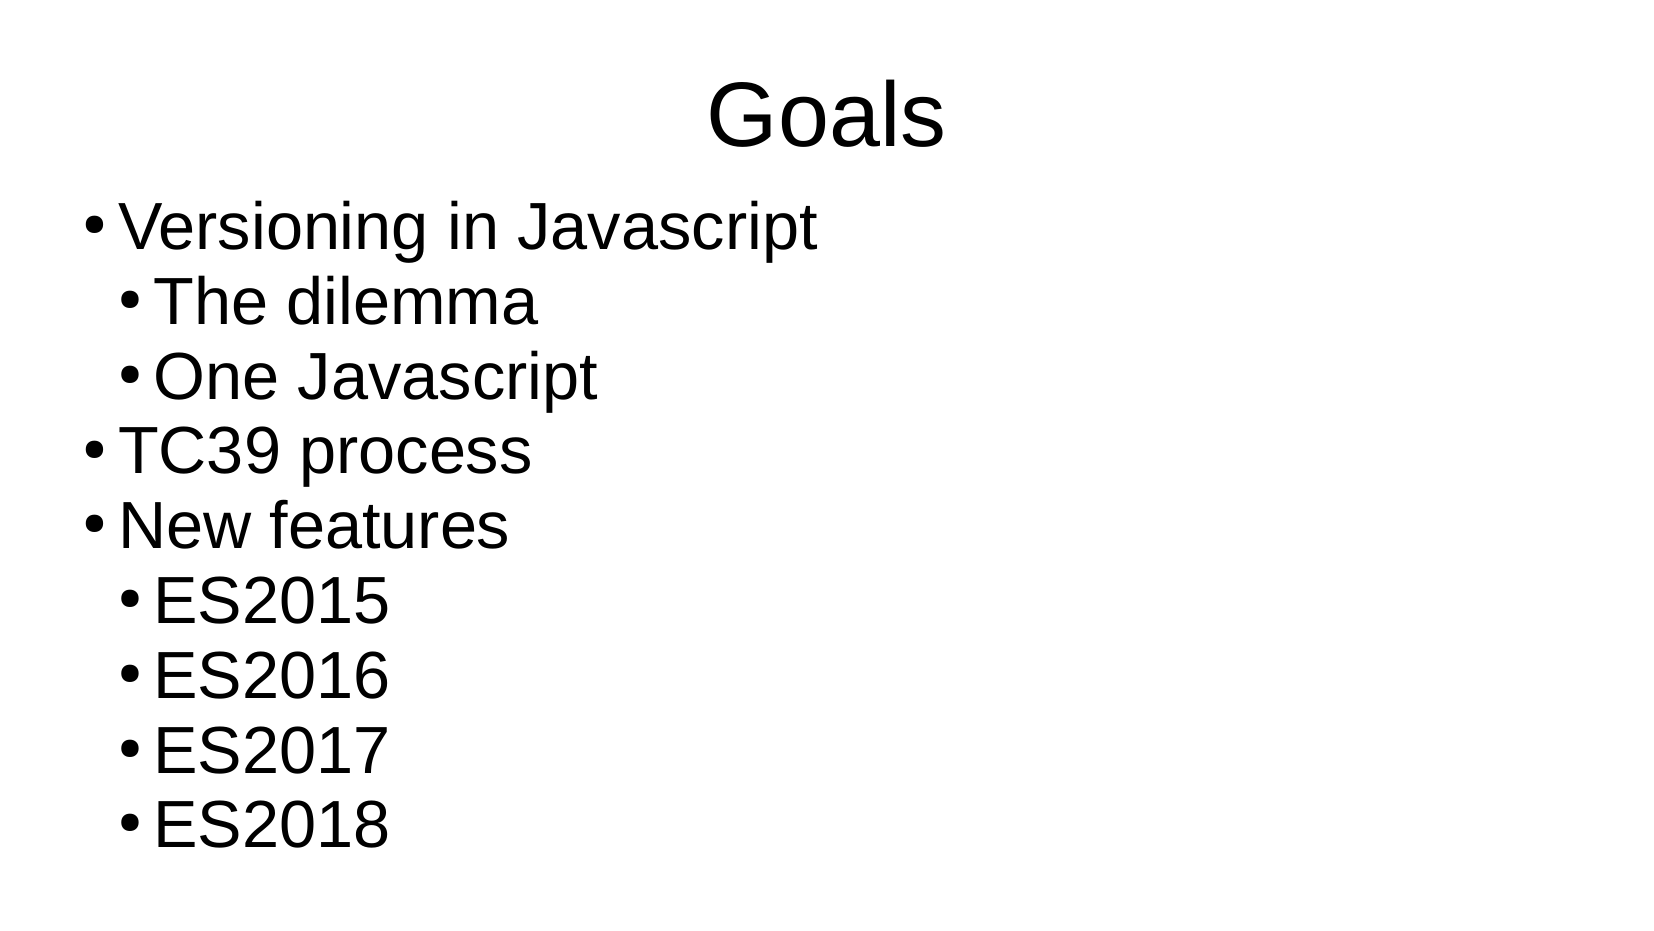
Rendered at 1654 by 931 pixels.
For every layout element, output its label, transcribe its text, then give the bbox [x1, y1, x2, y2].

title Goals [82, 37, 1571, 193]
subtitle Versioning in Javascript The dilemma One Javascript TC39 process New features ES2015 ES2016 ES2017 ES2018 [82, 193, 1571, 863]
